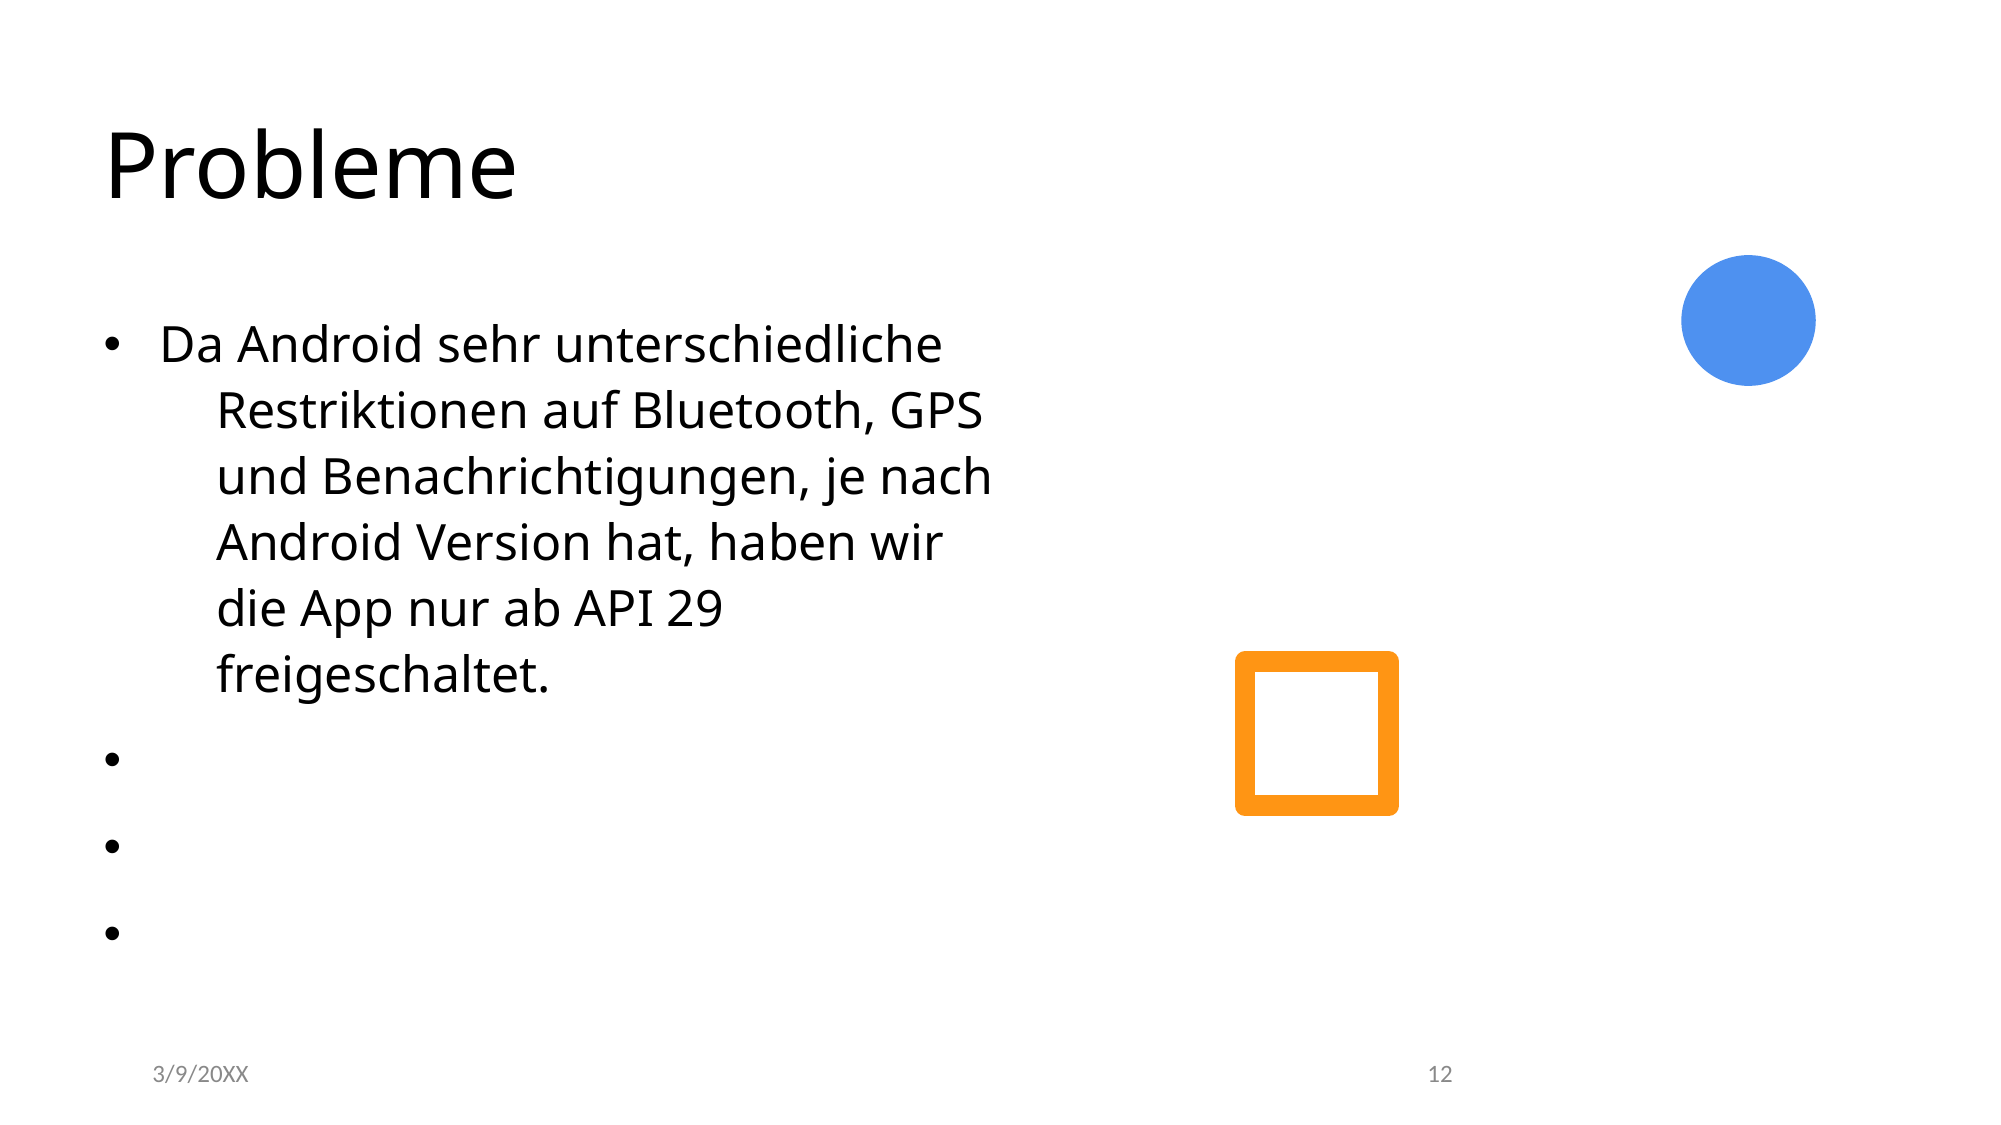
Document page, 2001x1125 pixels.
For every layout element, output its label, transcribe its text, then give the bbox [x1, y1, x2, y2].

title Probleme [88, 59, 1042, 278]
text_box 3/9/20XX [137, 1042, 588, 1103]
text_box 3 [1412, 1042, 1863, 1103]
list Da Android sehr unterschiedliche Restriktionen auf Bluetooth, GPS und Benachrichtigungen, je nach Android Version hat, haben wir die App nur ab API 29 freigeschaltet. [88, 299, 1042, 1014]
